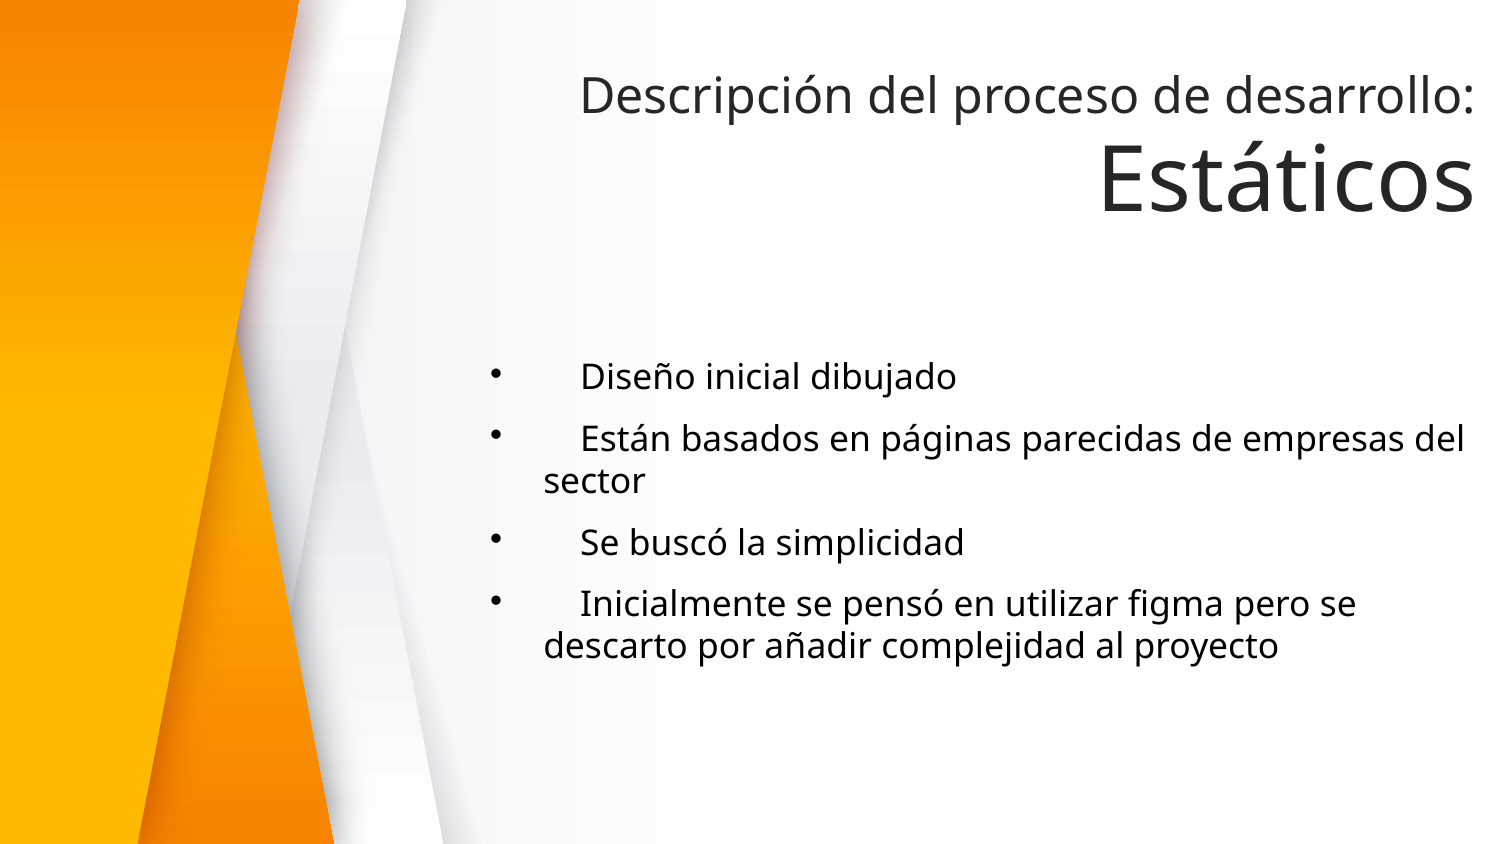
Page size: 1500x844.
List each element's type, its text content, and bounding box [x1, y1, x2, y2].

text_box Diseño inicial dibujado ​ Están basados en páginas parecidas de empresas del sector​ Se buscó la simplicidad​ Inicialmente se pensó en utilizar figma pero se descarto por añadir complejidad al proyecto [472, 354, 1477, 739]
text_box Descripción del proceso de desarrollo: Estáticos [501, 29, 1477, 237]
